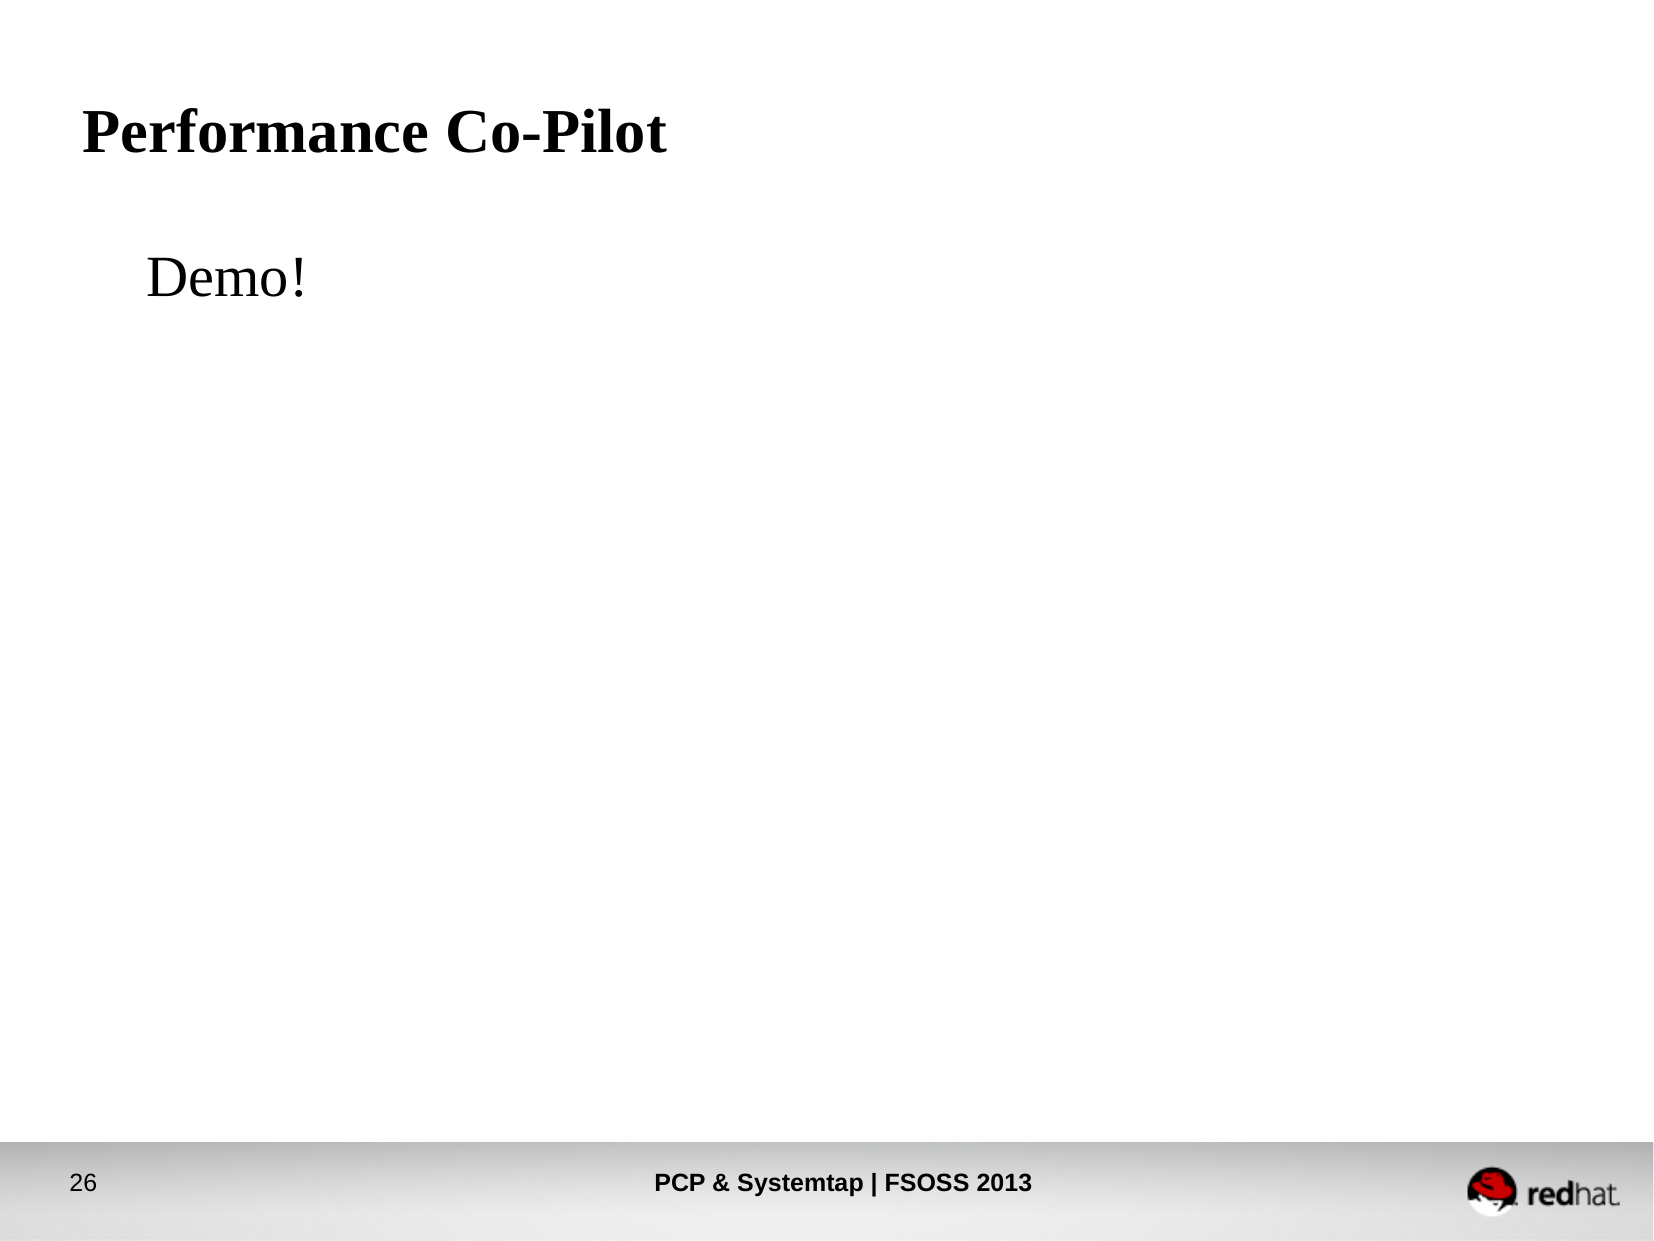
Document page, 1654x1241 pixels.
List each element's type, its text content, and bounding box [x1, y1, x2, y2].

title Performance Co-Pilot [82, 37, 1571, 226]
picture [0, 1142, 1654, 1241]
list Demo! [86, 244, 1576, 1039]
